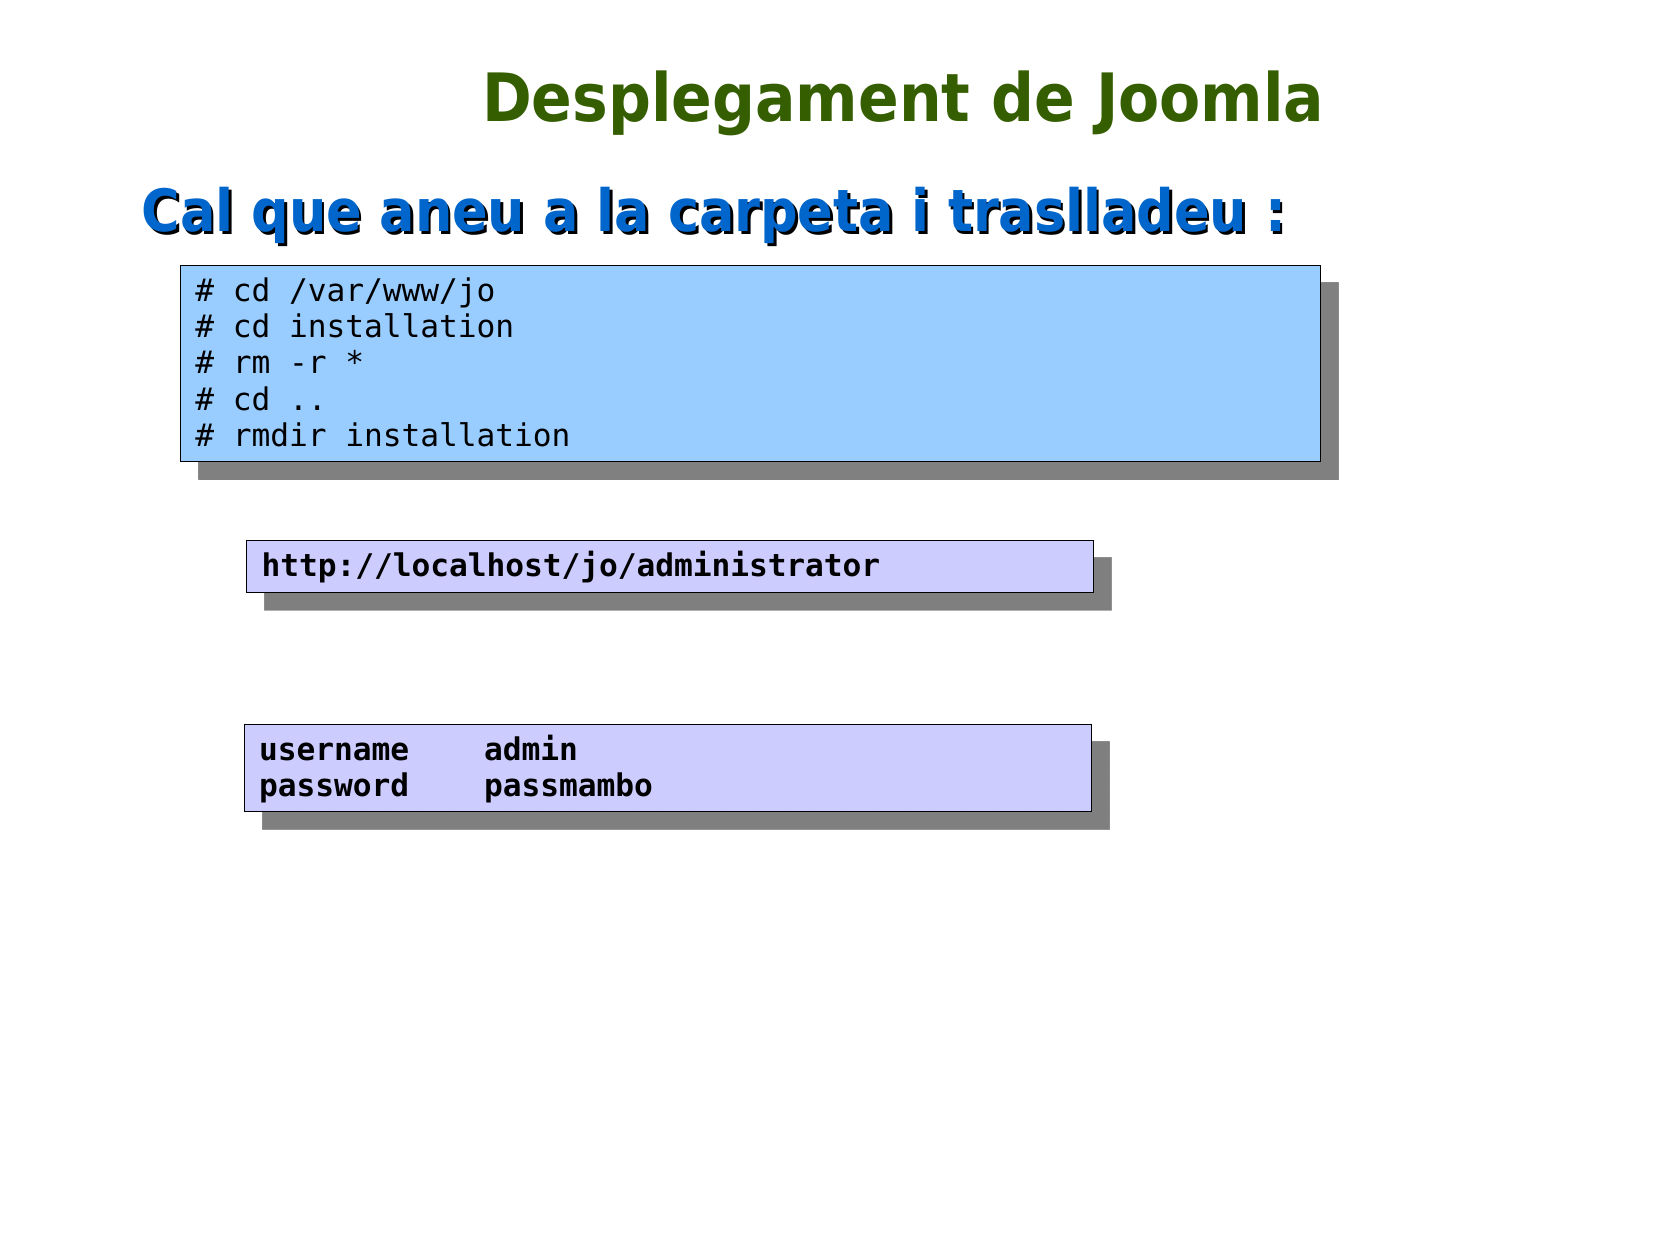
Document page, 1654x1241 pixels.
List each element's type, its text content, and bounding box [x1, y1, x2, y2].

text_box http://localhost/jo/administrator [246, 540, 1094, 593]
list Cal que aneu a la carpeta i traslladeu : [141, 177, 1630, 1013]
text_box username admin password passmambo [244, 724, 1092, 812]
text_box # cd /var/www/jo # cd installation # rm -r * # cd .. # rmdir installation [180, 265, 1321, 462]
title Desplegament de Joomla [159, 49, 1648, 148]
